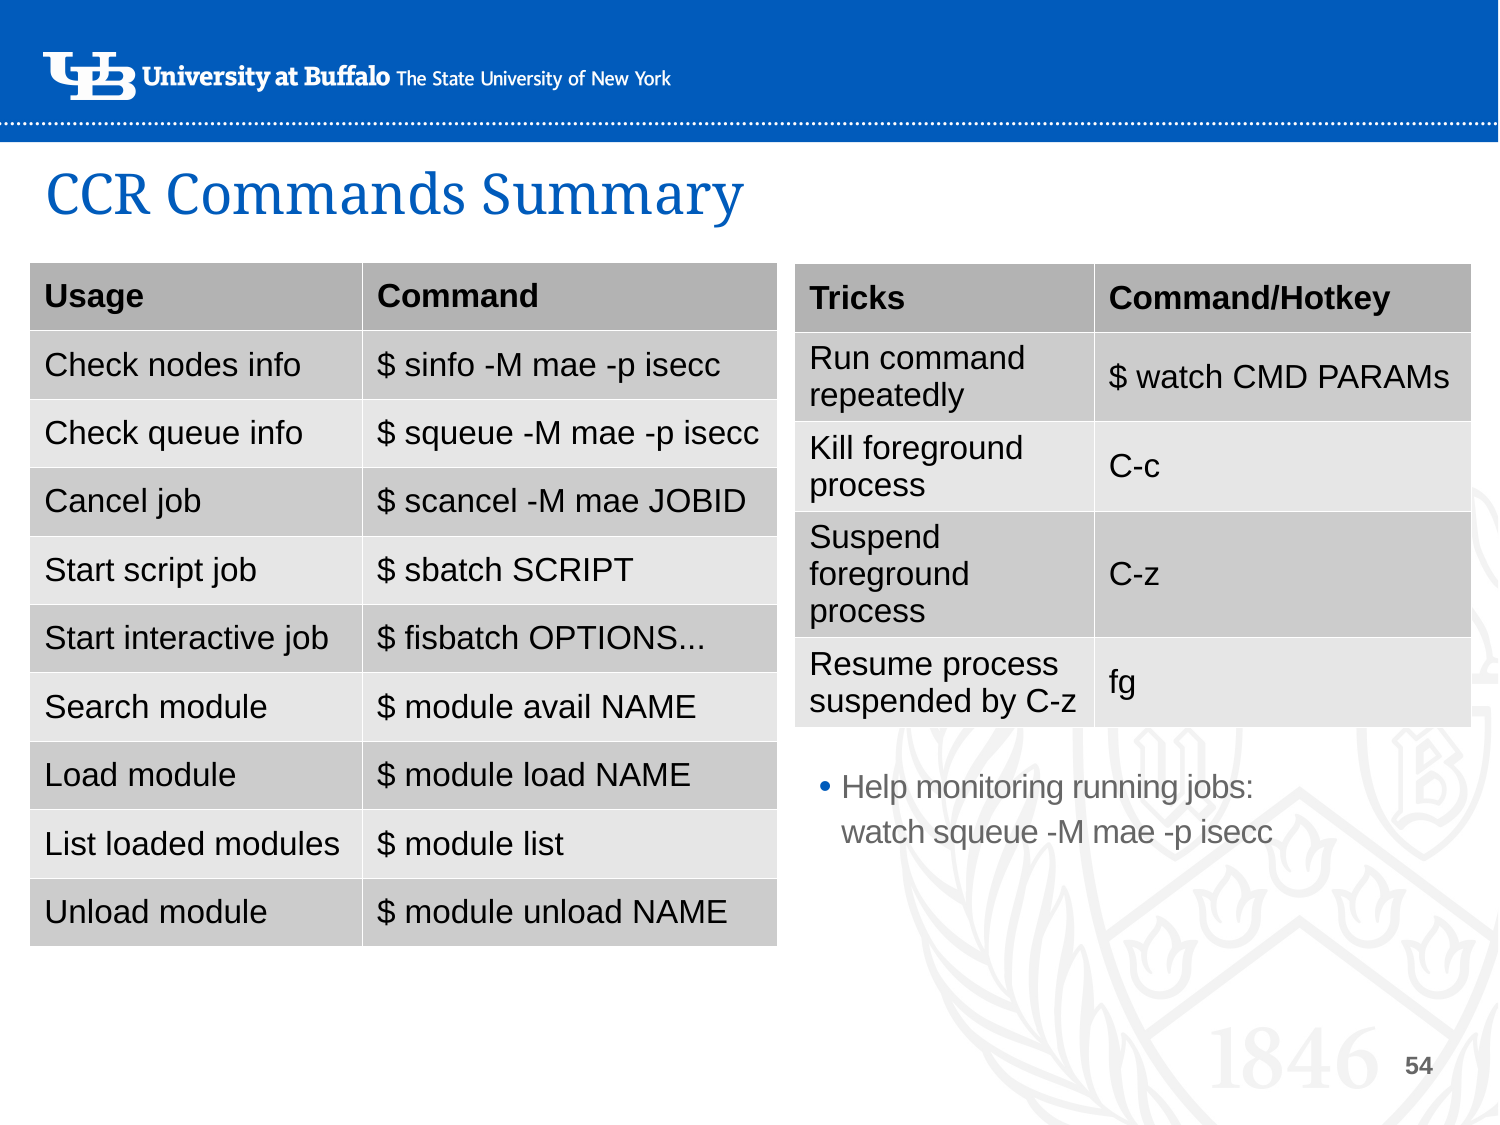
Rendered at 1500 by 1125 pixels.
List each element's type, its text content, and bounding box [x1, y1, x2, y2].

table_cell Suspend foreground process [795, 512, 1094, 637]
table_cell $ watch CMD PARAMs [1095, 333, 1471, 421]
table_cell Kill foreground process [795, 422, 1094, 511]
table_cell Unload module [30, 879, 362, 946]
table_cell Check queue info [30, 400, 362, 467]
table_cell Check nodes info [30, 331, 362, 399]
table_cell C-c [1095, 422, 1471, 511]
table_cell $ module list [363, 810, 777, 878]
table_cell Resume process suspended by C-z [795, 638, 1094, 727]
table_cell $ sinfo -M mae -p isecc [363, 331, 777, 399]
table_header Command [363, 263, 777, 330]
table_header Command/Hotkey [1095, 264, 1471, 332]
list Help monitoring running jobs: watch squeue -M mae -p isecc [789, 765, 1347, 871]
table_cell $ fisbatch OPTIONS... [363, 605, 777, 672]
table_cell Cancel job [30, 468, 362, 536]
table_cell $ module unload NAME [363, 879, 777, 946]
table_cell Start interactive job [30, 605, 362, 672]
table_cell $ scancel -M mae JOBID [363, 468, 777, 536]
table_cell fg [1095, 638, 1471, 727]
table_cell $ squeue -M mae -p isecc [363, 400, 777, 467]
table_cell $ sbatch SCRIPT [363, 537, 777, 604]
table_cell Search module [30, 673, 362, 741]
title CCR Commands Summary [30, 153, 841, 233]
table_cell C-z [1095, 512, 1471, 637]
text_box [30, 980, 1426, 1086]
table_cell List loaded modules [30, 810, 362, 878]
picture [0, 0, 1499, 1125]
table_cell $ module load NAME [363, 742, 777, 809]
table_cell Start script job [30, 537, 362, 604]
table_header Tricks [795, 264, 1094, 332]
table_cell Load module [30, 742, 362, 809]
table_cell Run command repeatedly [795, 333, 1094, 421]
table_cell $ module avail NAME [363, 673, 777, 741]
table_header Usage [30, 263, 362, 330]
